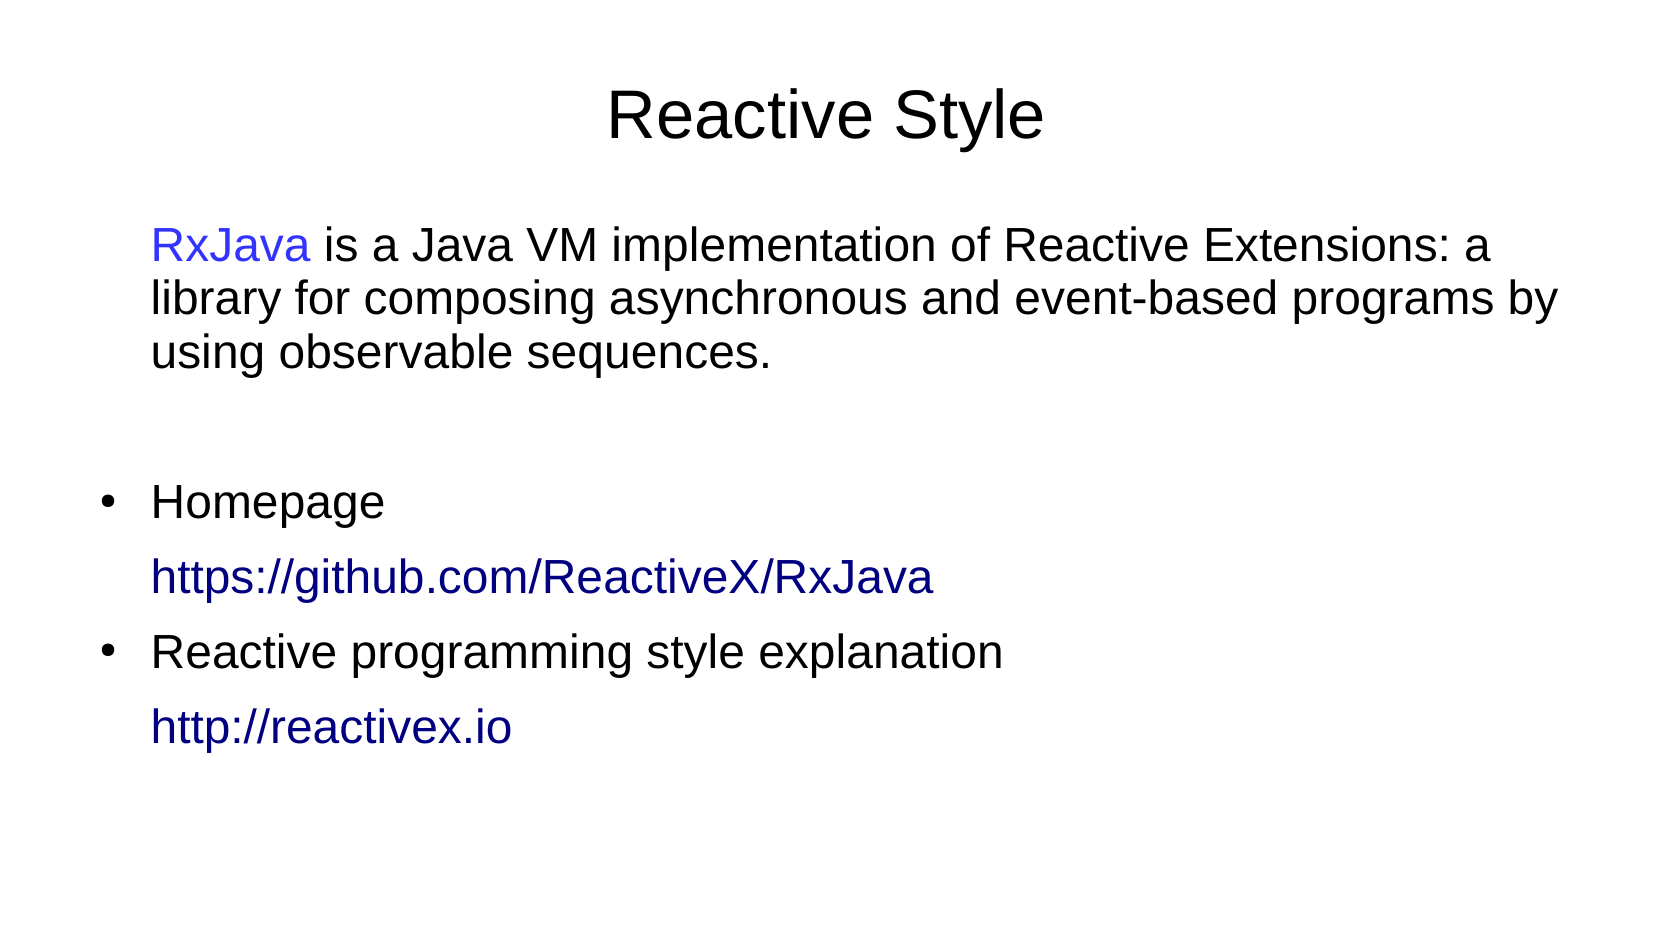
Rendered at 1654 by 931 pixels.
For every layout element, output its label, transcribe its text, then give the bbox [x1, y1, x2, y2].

title Reactive Style [82, 36, 1571, 193]
list RxJava is a Java VM implementation of Reactive Extensions: a library for composing asynchronous and event-based programs by using observable sequences. Homepage https://github.com/ReactiveX/RxJava Reactive programming style explanation http://reactivex.io [82, 217, 1571, 757]
